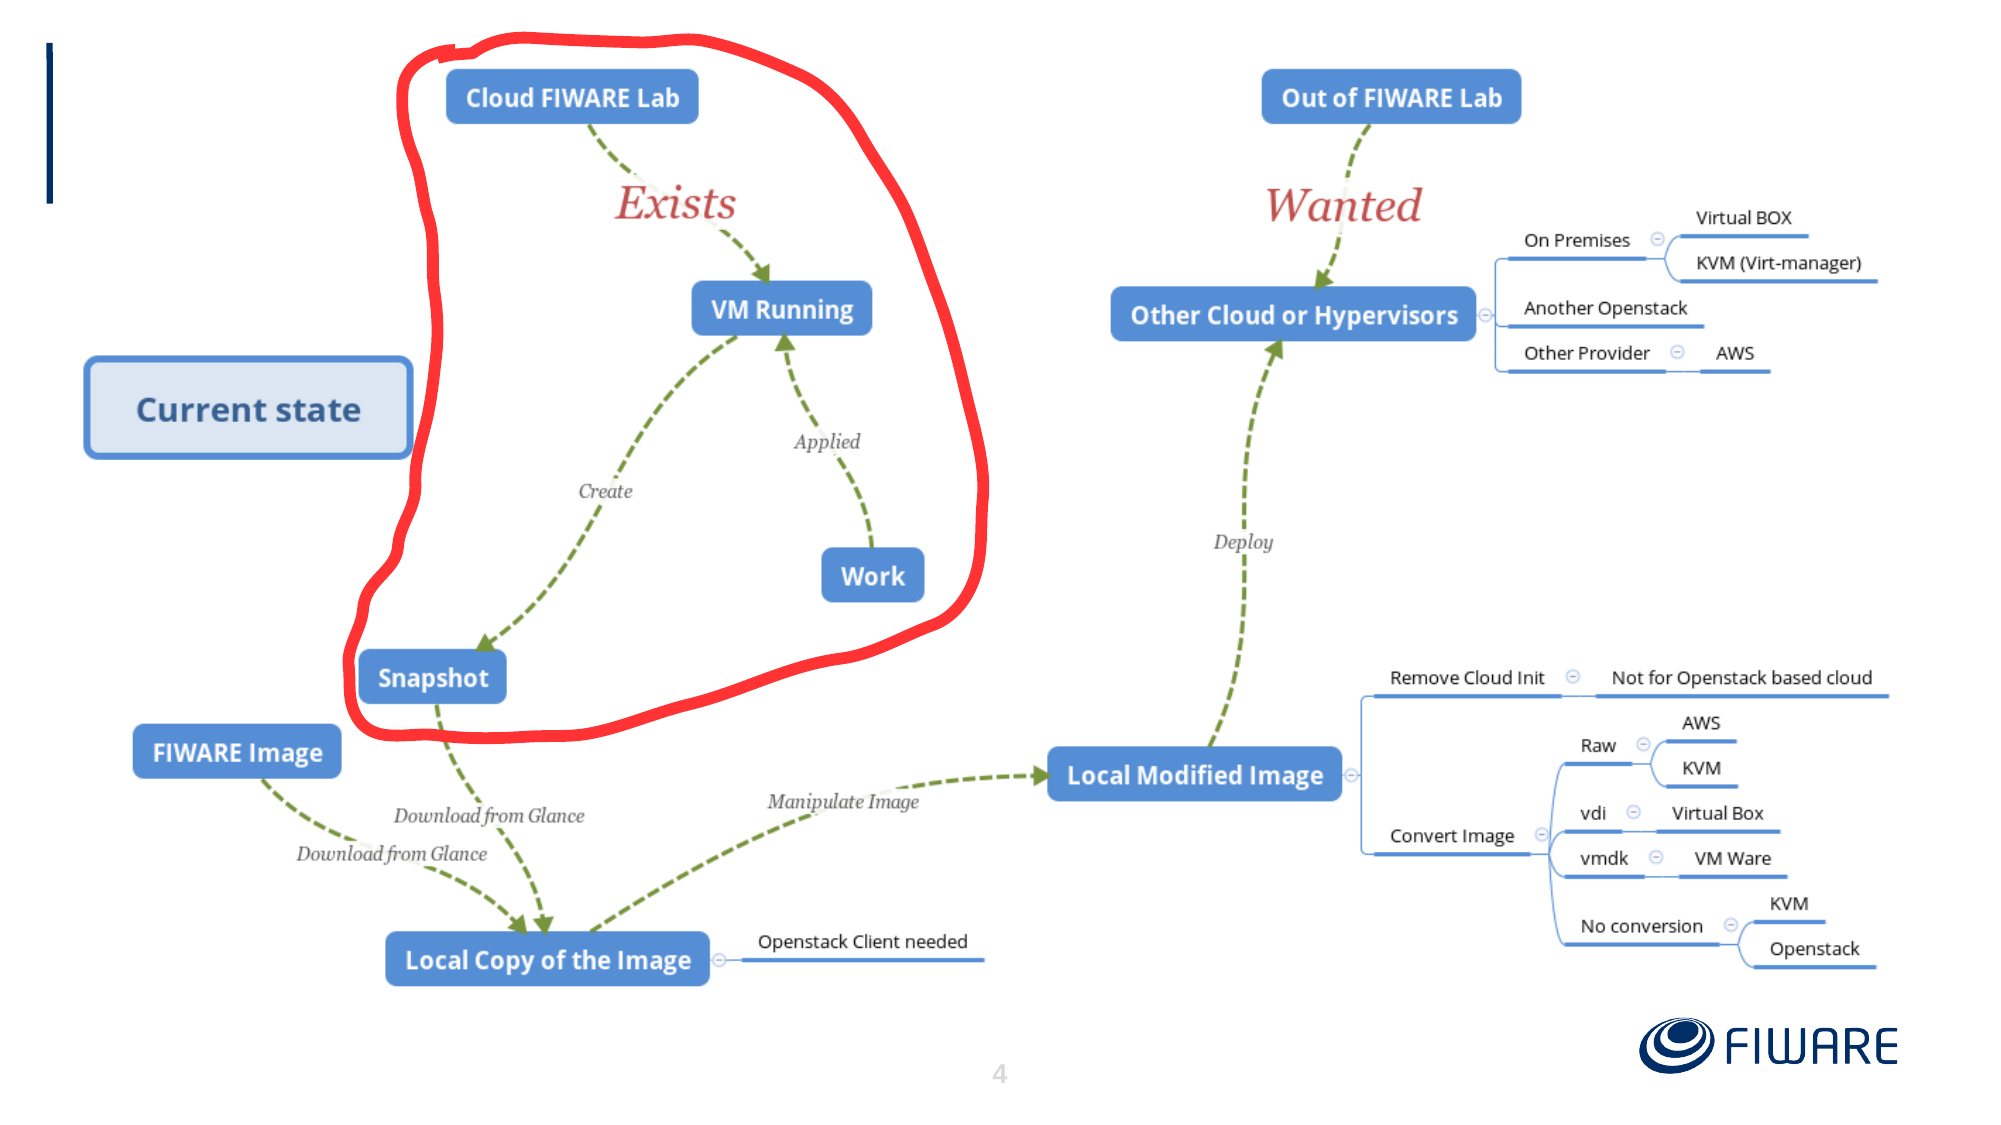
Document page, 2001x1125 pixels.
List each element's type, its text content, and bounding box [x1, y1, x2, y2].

picture [61, 48, 1914, 1009]
picture [355, 48, 977, 732]
picture [1635, 1012, 1905, 1077]
slide_number <number> [887, 1042, 1113, 1103]
